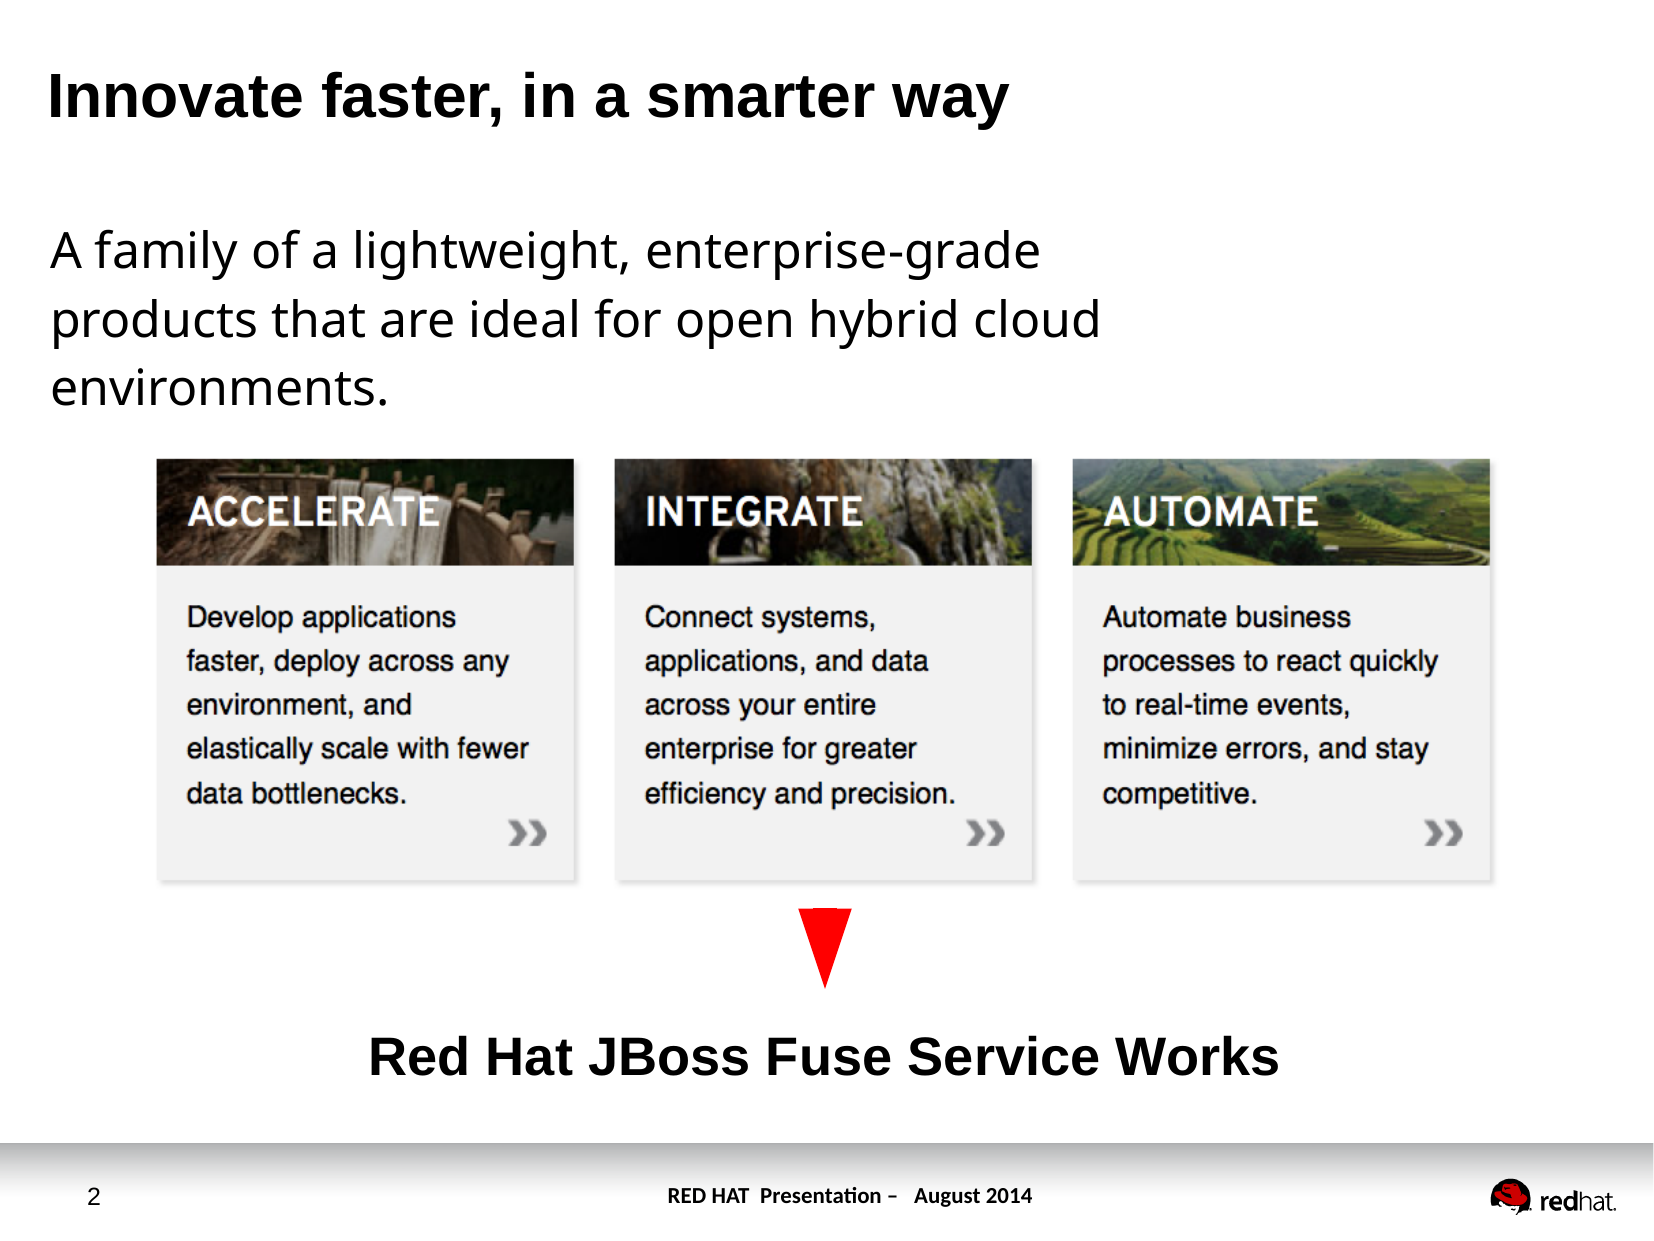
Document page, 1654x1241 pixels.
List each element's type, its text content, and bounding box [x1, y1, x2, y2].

text_box Red Hat JBoss Fuse Service Works [353, 1018, 1366, 1095]
title Innovate faster, in a smarter way [47, 2, 1536, 190]
list A family of a lightweight, enterprise-grade products that are ideal for open hybrid cloud environments. [49, 215, 1213, 406]
picture [150, 455, 1501, 894]
picture [0, 1143, 1654, 1241]
